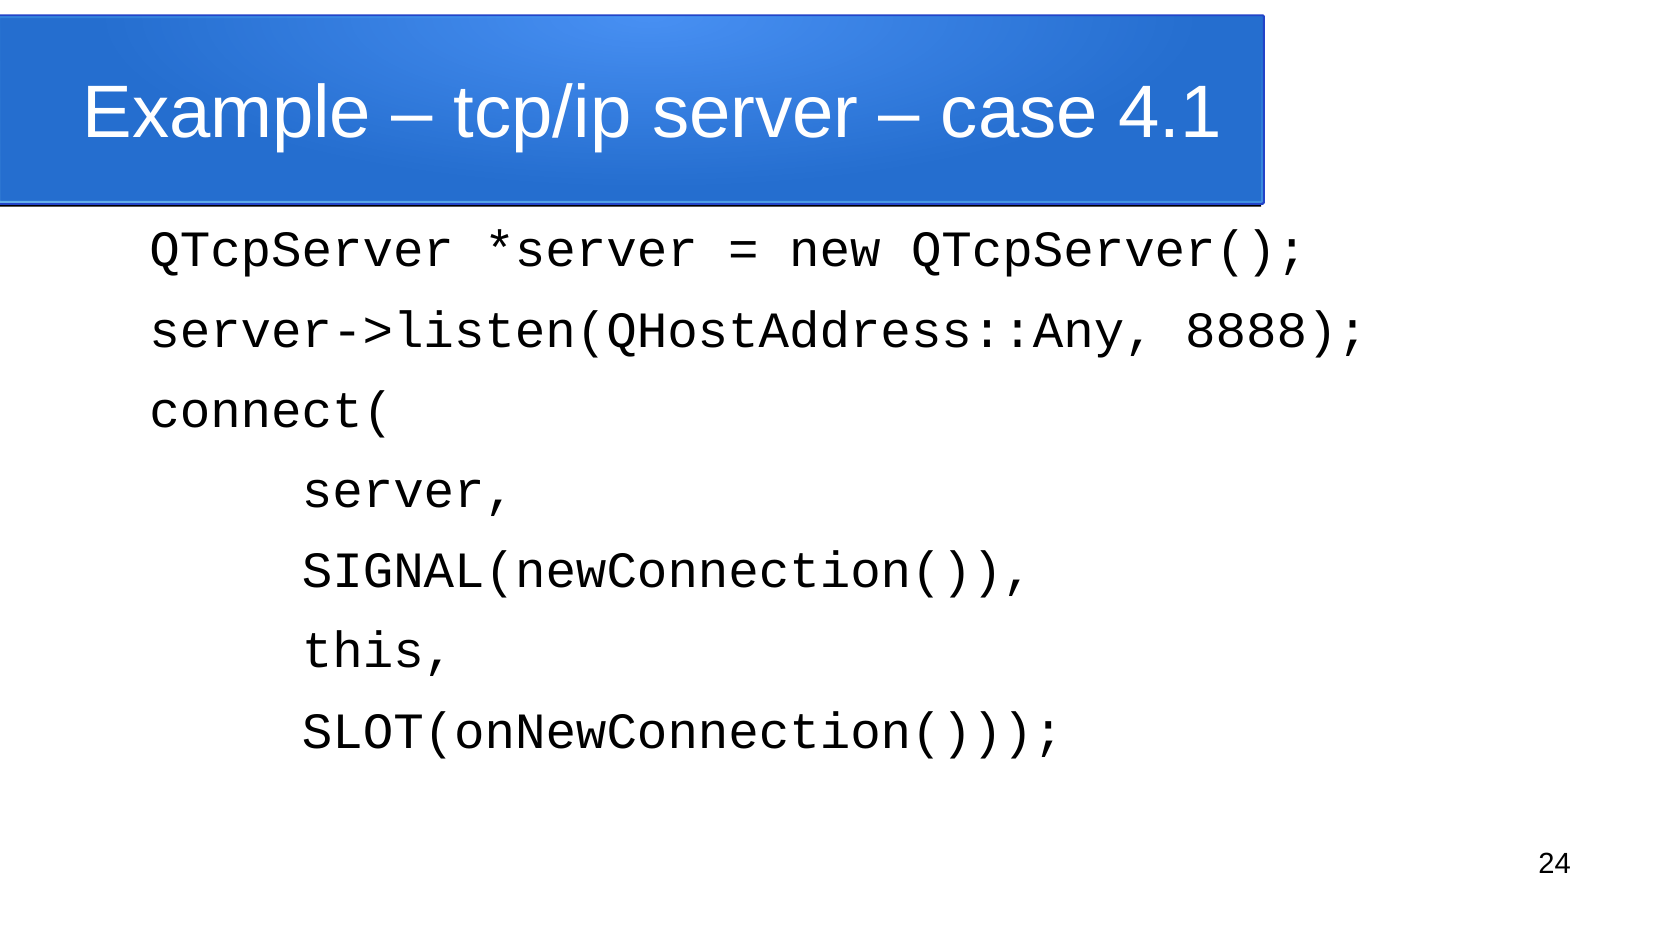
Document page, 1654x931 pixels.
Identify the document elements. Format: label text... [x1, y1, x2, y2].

title Example – tcp/ip server – case 4.1 [82, 35, 1235, 189]
list QTcpServer *server = new QTcpServer(); server->listen(QHostAddress::Any, 8888); connect( server, SIGNAL(newConnection()), this, SLOT(onNewConnection())); [82, 224, 1571, 764]
